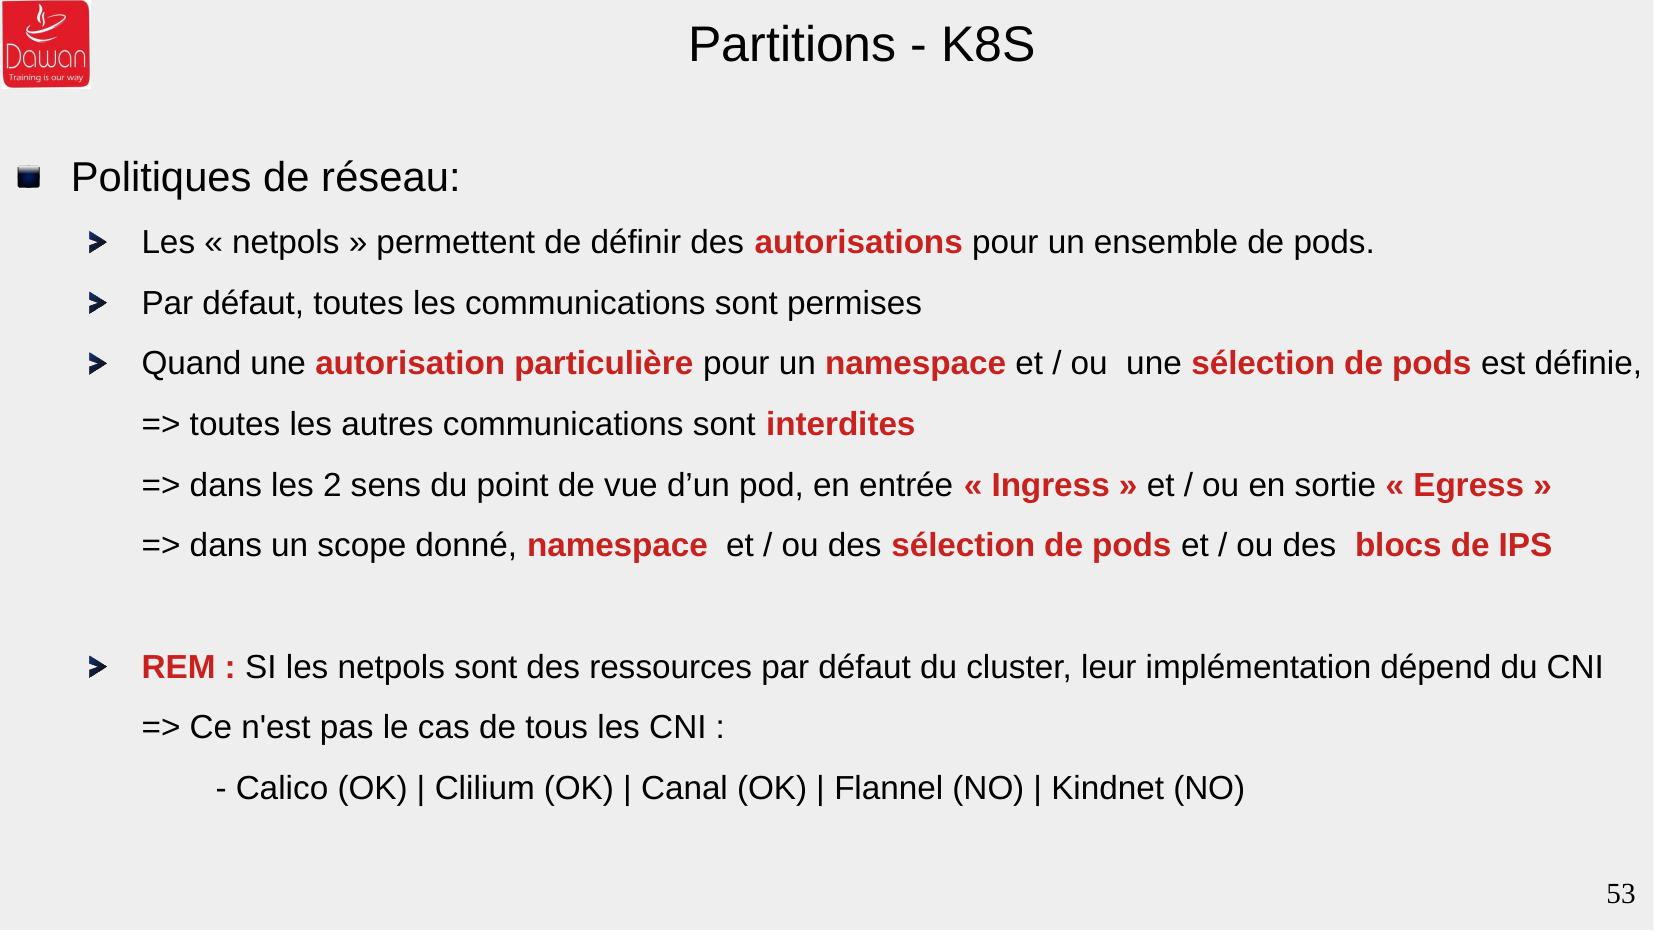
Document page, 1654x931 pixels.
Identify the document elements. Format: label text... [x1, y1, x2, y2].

picture [1, 0, 91, 88]
list Politiques de réseau: Les « netpols » permettent de définir des autorisations pour un ensemble de pods. Par défaut, toutes les communications sont permises Quand une autorisation particulière pour un namespace et / ou une sélection de pods est définie, => toutes les autres communications sont interdites => dans les 2 sens du point de vue d’un pod, en entrée « Ingress » et / ou en sortie « Egress » => dans un scope donné, namespace et / ou des sélection de pods et / ou des blocs de IPS REM : SI les netpols sont des ressources par défaut du cluster, leur implémentation dépend du CNI => Ce n'est pas le cas de tous les CNI : - Calico (OK) | Clilium (OK) | Canal (OK) | Flannel (NO) | Kindnet (NO) [0, 88, 1654, 886]
title Partitions - K8S [366, 0, 1287, 88]
